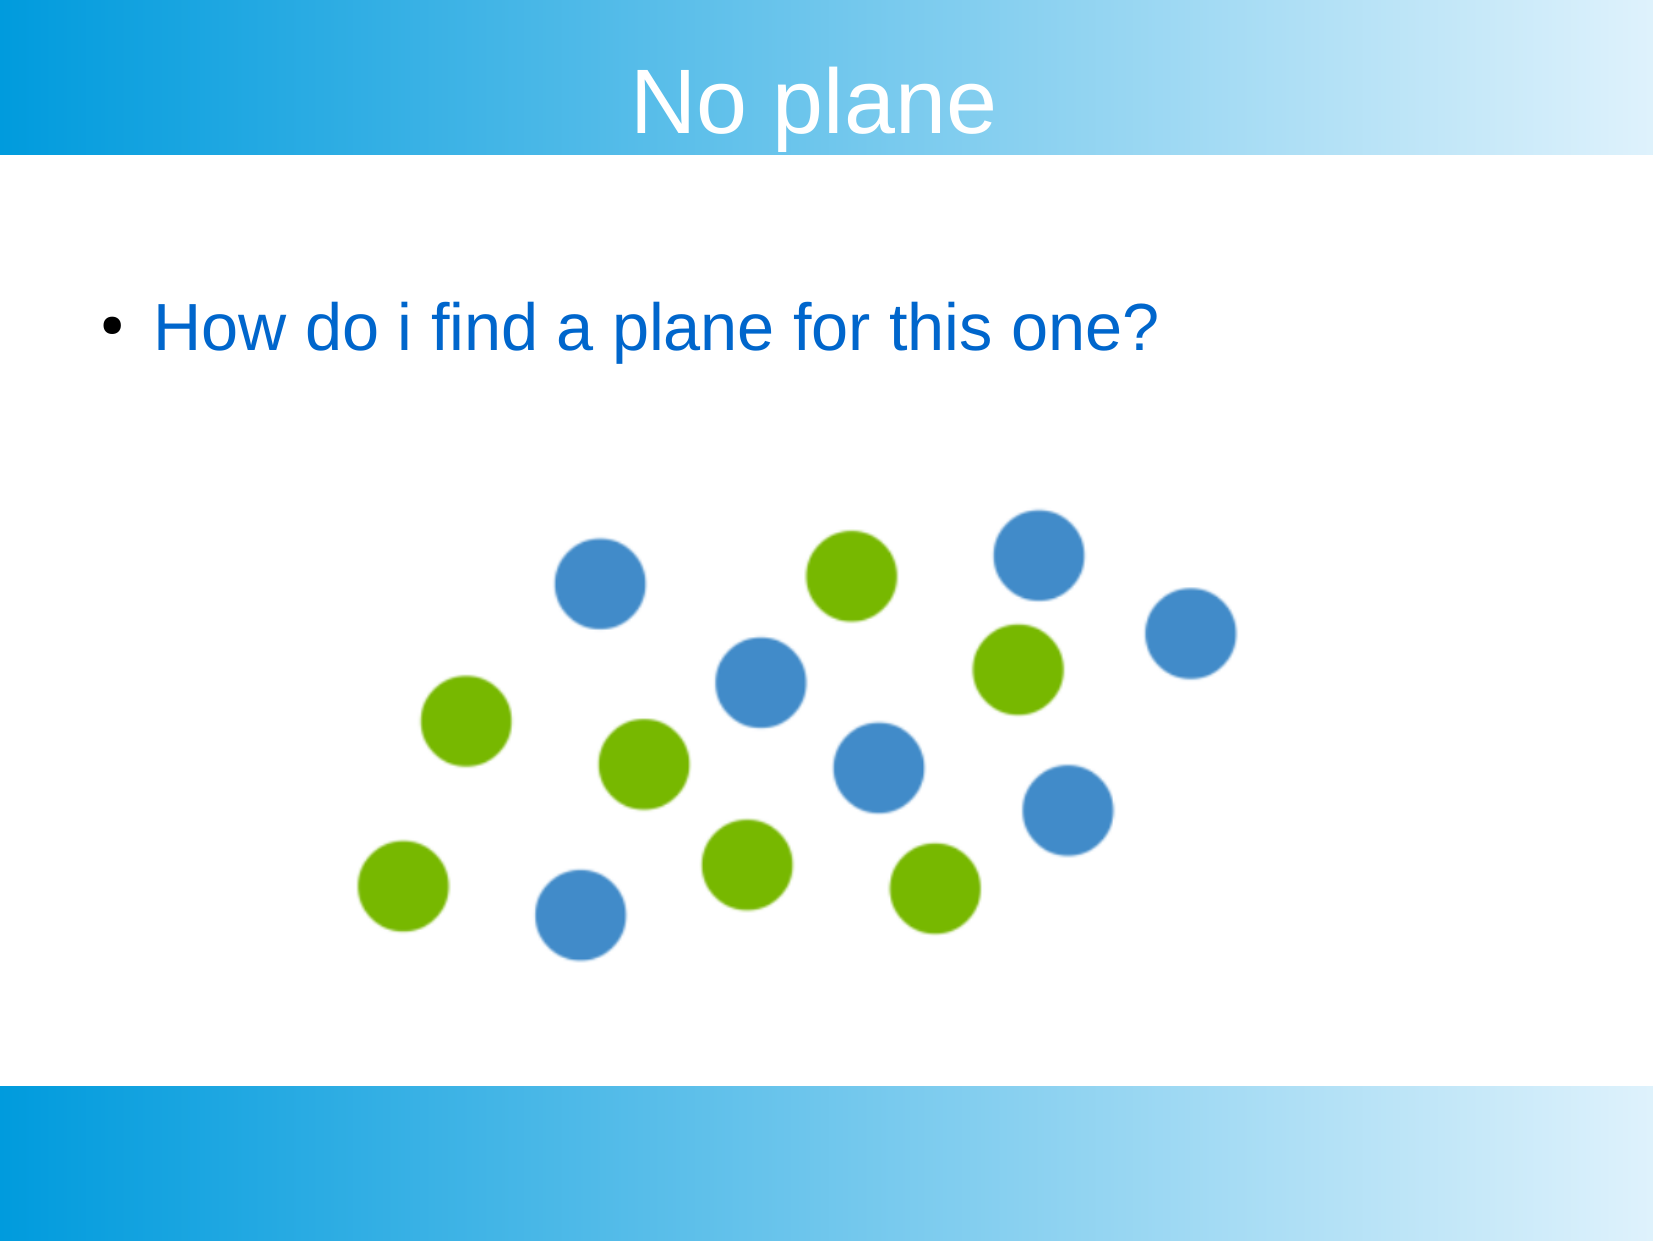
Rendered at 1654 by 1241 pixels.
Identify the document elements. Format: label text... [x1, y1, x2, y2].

title No plane [82, 49, 1571, 155]
picture [318, 425, 1282, 1016]
list How do i find a plane for this one? [82, 290, 1571, 1010]
